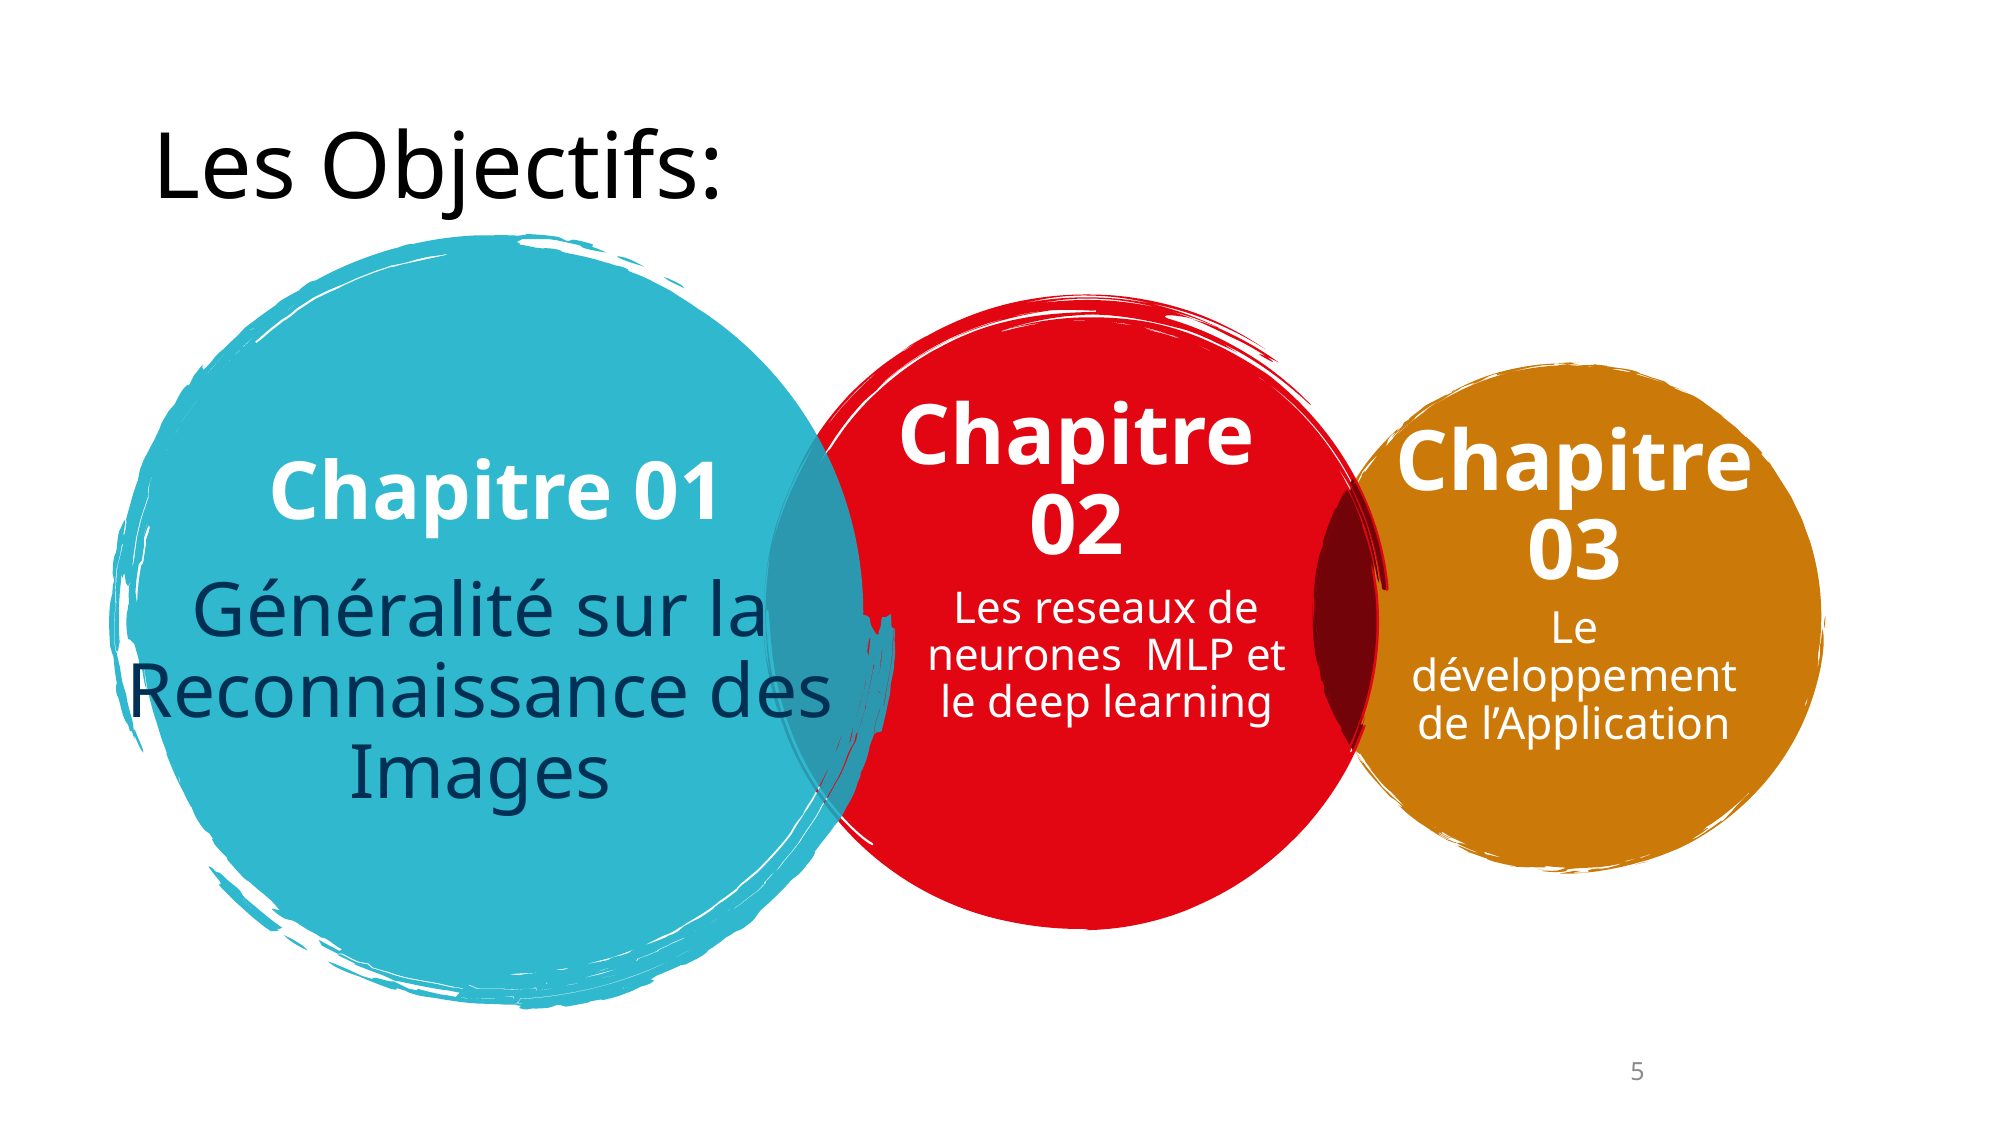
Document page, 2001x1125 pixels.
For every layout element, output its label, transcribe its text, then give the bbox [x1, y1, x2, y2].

list Généralité sur la Reconnaissance des Images [101, 427, 860, 959]
list Le développement de l’Application [1386, 598, 1763, 785]
list Les reseaux de neurones MLP et le deep learning [903, 578, 1312, 766]
text_box 12 [1412, 1042, 1863, 1103]
list Chapitre 03 [1361, 361, 1788, 599]
list Chapitre 01 [248, 361, 747, 599]
title Les Objectifs: [137, 59, 1863, 278]
list Chapitre 02 [845, 361, 1308, 573]
